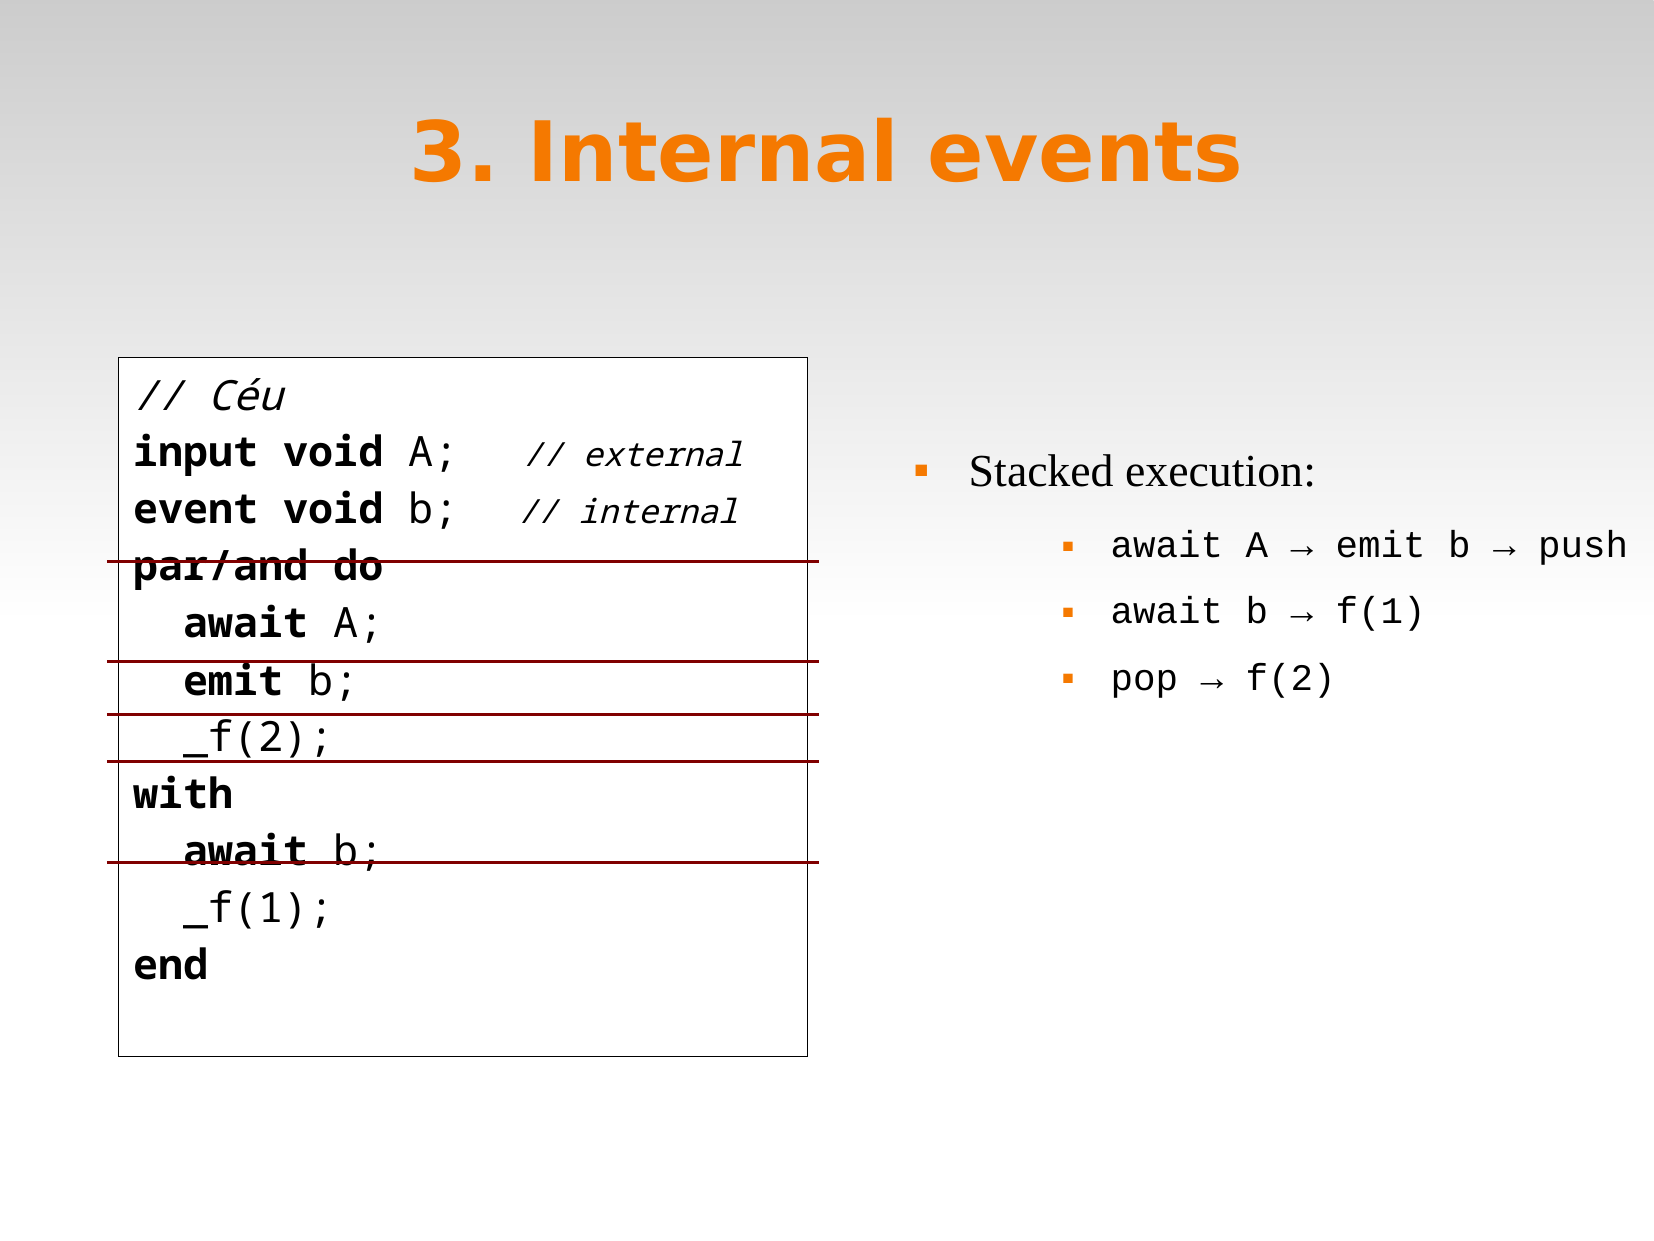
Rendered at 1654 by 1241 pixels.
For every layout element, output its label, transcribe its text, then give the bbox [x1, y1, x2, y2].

text_box // Céu input void A; // external event void b; // internal par/and do await A; emit b; _f(2); with await b; _f(1); end [118, 663, 808, 713]
text_box // Céu input void A; // external event void b; // internal par/and do await A; emit b; _f(2); with await b; _f(1); end [118, 763, 808, 861]
title 3. Internal events [82, 49, 1571, 257]
text_box // Céu input void A; // external event void b; // internal par/and do await A; emit b; _f(2); with await b; _f(1); end [118, 357, 808, 560]
text_box // Céu input void A; // external event void b; // internal par/and do await A; emit b; _f(2); with await b; _f(1); end [118, 563, 808, 660]
list Stacked execution: await A → emit b → push await b → f(1) pop → f(2) [827, 446, 1647, 707]
text_box // Céu input void A; // external event void b; // internal par/and do await A; emit b; _f(2); with await b; _f(1); end [118, 864, 808, 969]
text_box // Céu input void A; // external event void b; // internal par/and do await A; emit b; _f(2); with await b; _f(1); end [118, 716, 808, 760]
